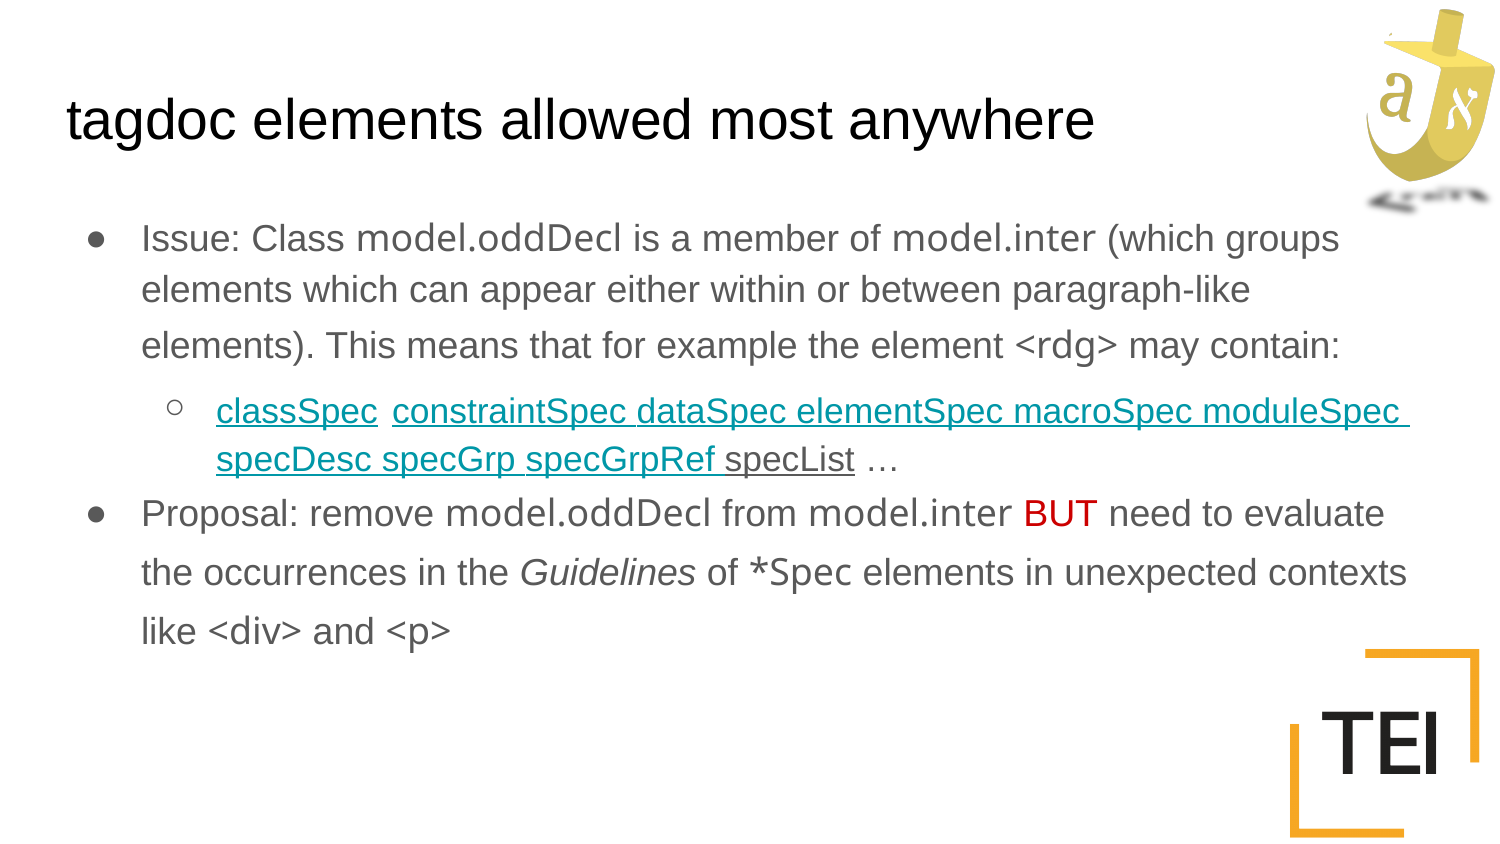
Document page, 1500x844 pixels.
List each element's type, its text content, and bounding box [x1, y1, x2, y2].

picture [1352, 0, 1500, 220]
list Issue: Class model.oddDecl is a member of model.inter (which groups elements which can appear either within or between paragraph-like elements). This means that for example the element <rdg> may contain: classSpec constraintSpec dataSpec elementSpec macroSpec moduleSpec specDesc specGrp specGrpRef specList … Proposal: remove model.oddDecl from model.inter BUT need to evaluate the occurrences in the Guidelines of *Spec elements in unexpected contexts like <div> and <p> [51, 189, 1449, 750]
title tagdoc elements allowed most anywhere [51, 72, 1449, 167]
picture [1285, 645, 1484, 844]
